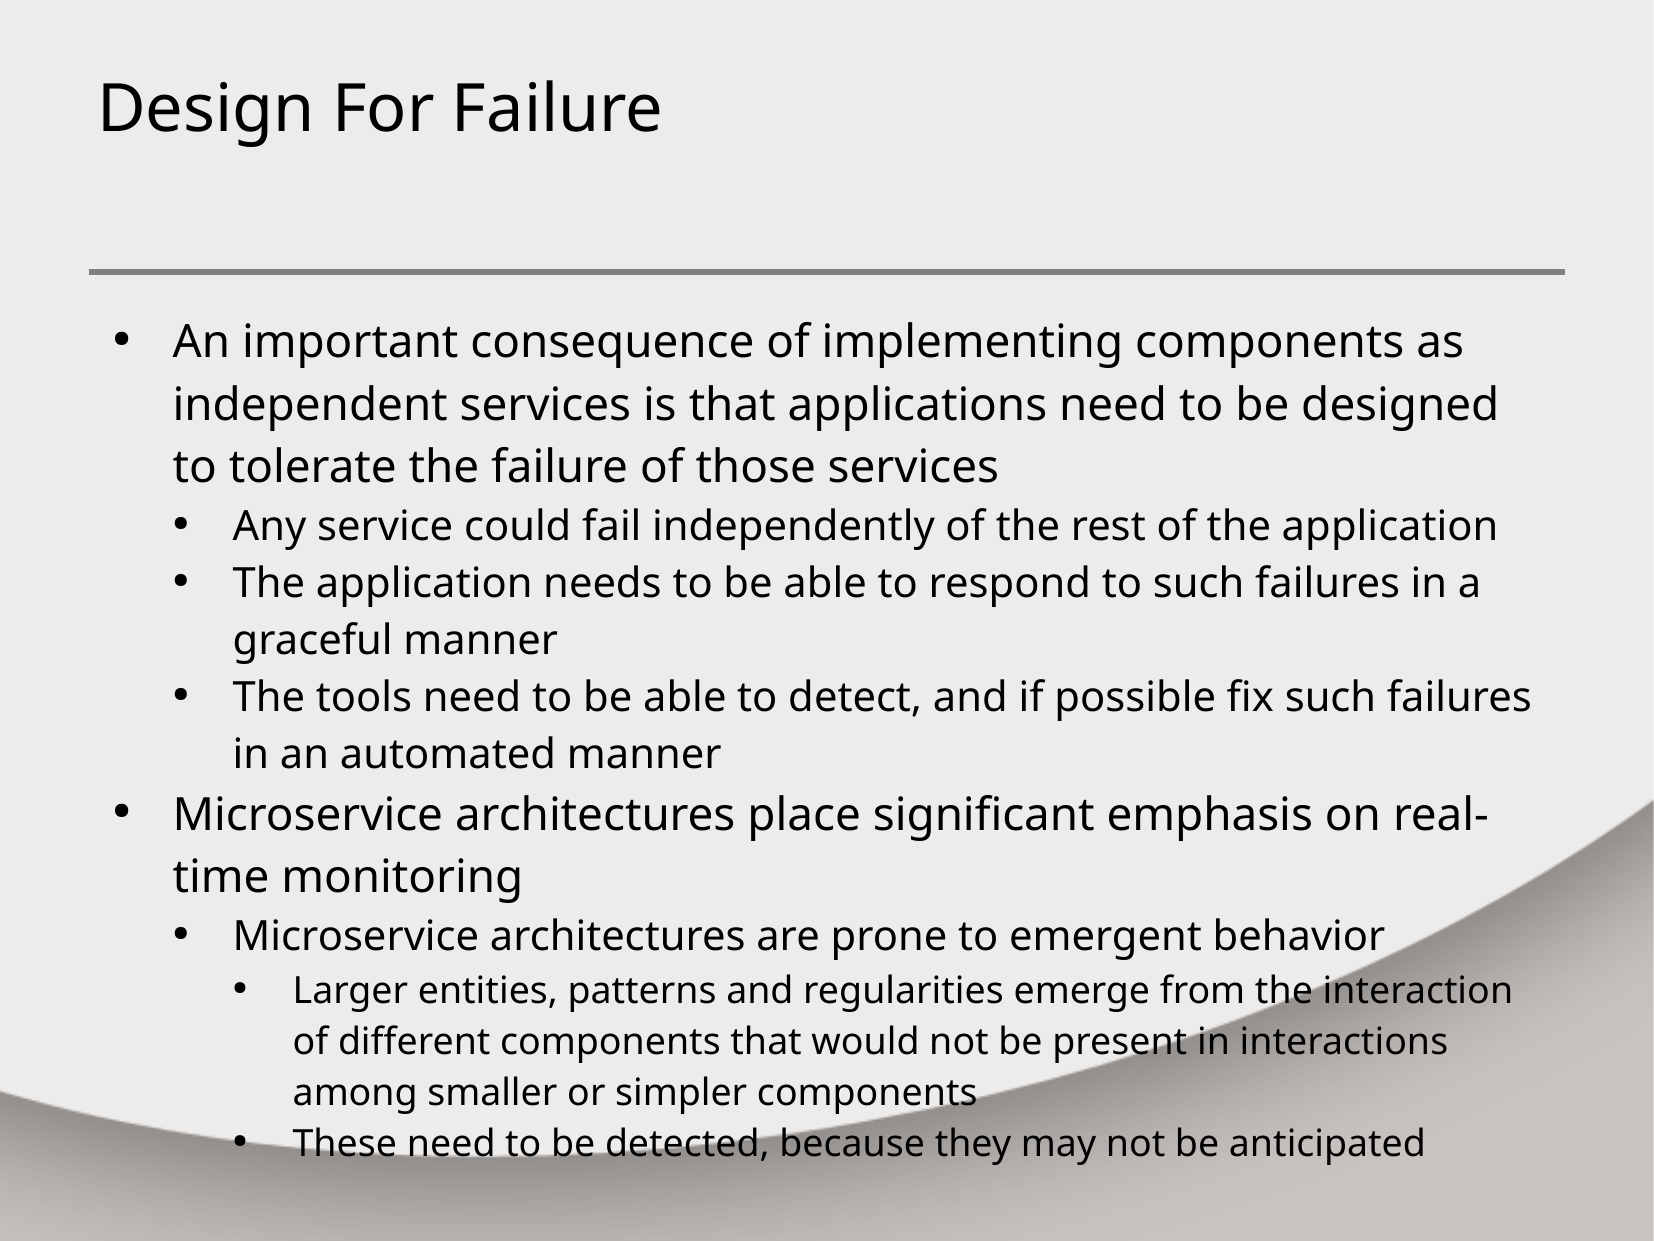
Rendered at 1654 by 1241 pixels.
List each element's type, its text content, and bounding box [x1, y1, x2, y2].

text_box An important consequence of implementing components as independent services is that applications need to be designed to tolerate the failure of those services Any service could fail independently of the rest of the application The application needs to be able to respond to such failures in a graceful manner The tools need to be able to detect, and if possible fix such failures in an automated manner Microservice architectures place significant emphasis on real-time monitoring Microservice architectures are prone to emergent behavior Larger entities, patterns and regularities emerge from the interaction of different components that would not be present in interactions among smaller or simpler components These need to be detected, because they may not be anticipated [97, 301, 1561, 1164]
title Design For Failure [97, 75, 1560, 226]
picture [0, 0, 1654, 1241]
